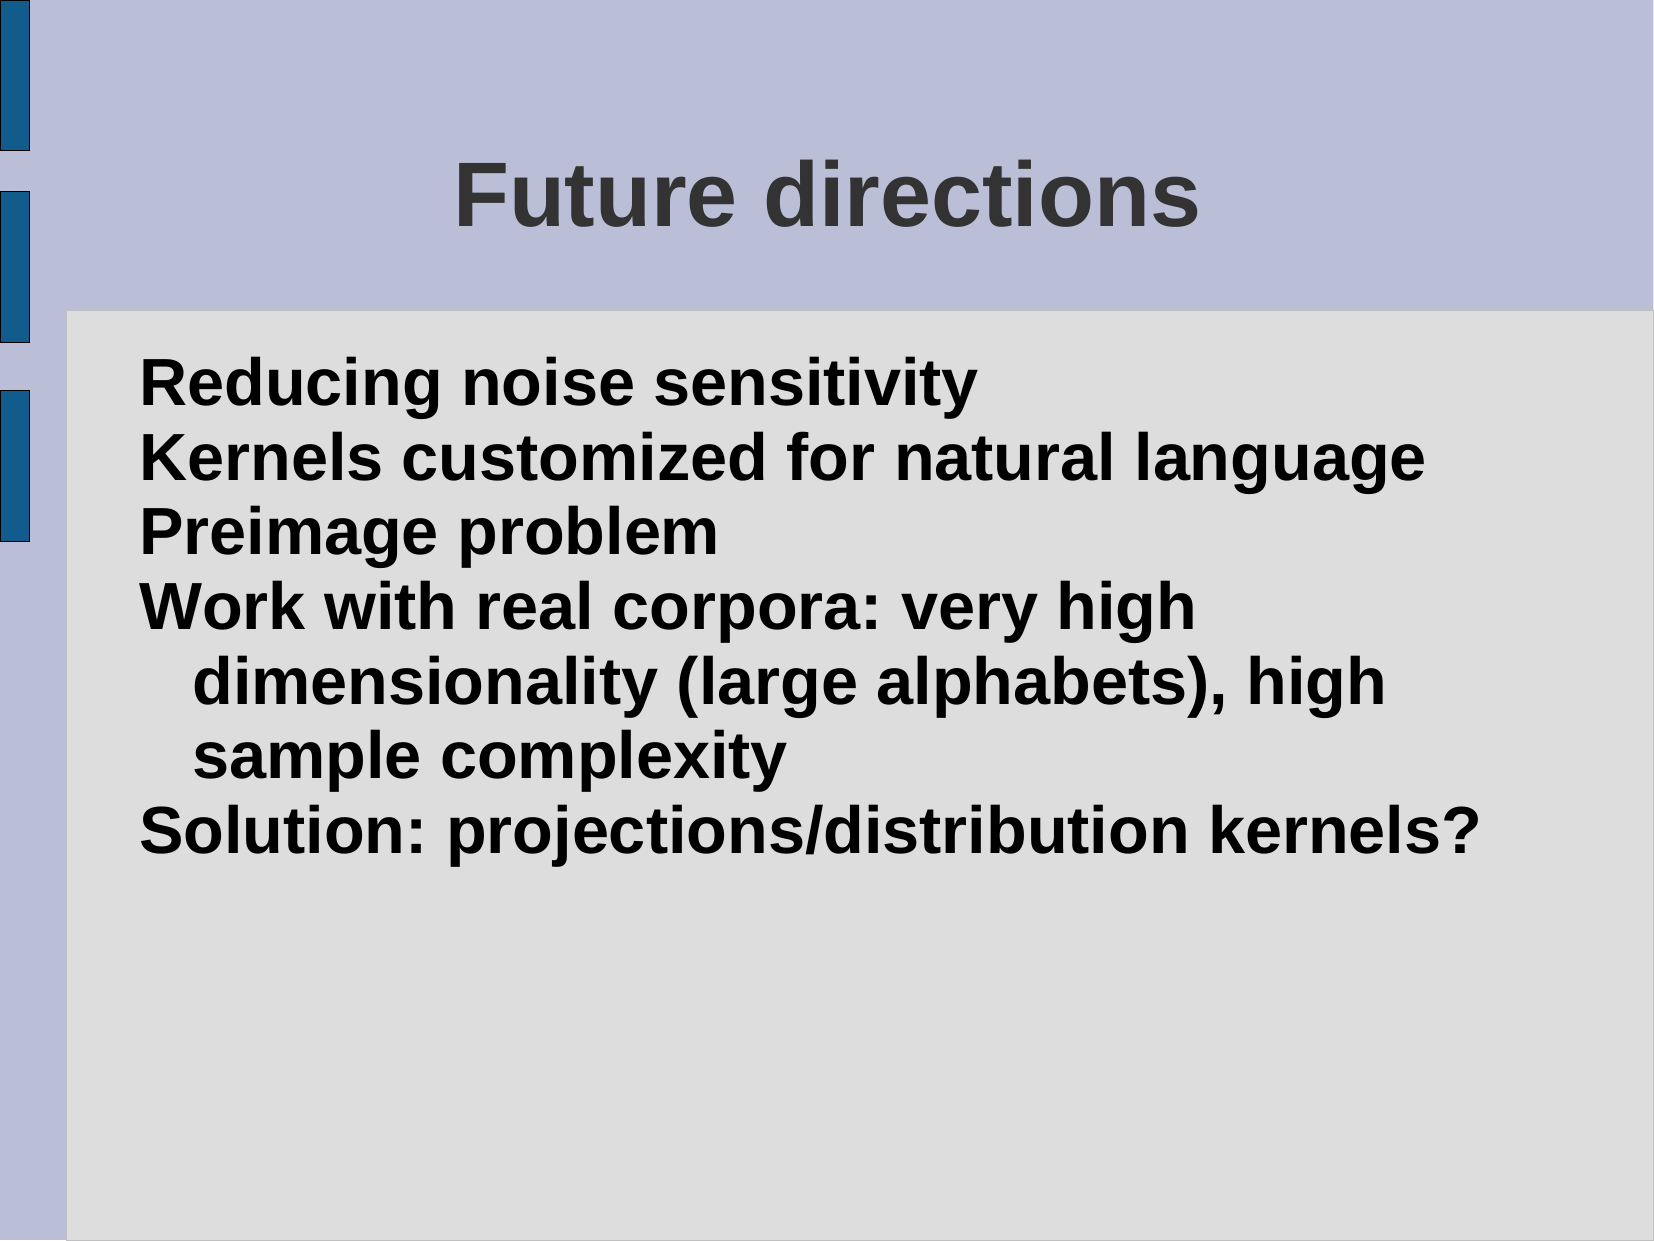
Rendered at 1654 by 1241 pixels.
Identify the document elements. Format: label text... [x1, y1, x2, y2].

list Reducing noise sensitivity Kernels customized for natural language Preimage problem Work with real corpora: very high dimensionality (large alphabets), high sample complexity Solution: projections/distribution kernels? [121, 344, 1534, 1127]
title Future directions [121, 91, 1534, 299]
